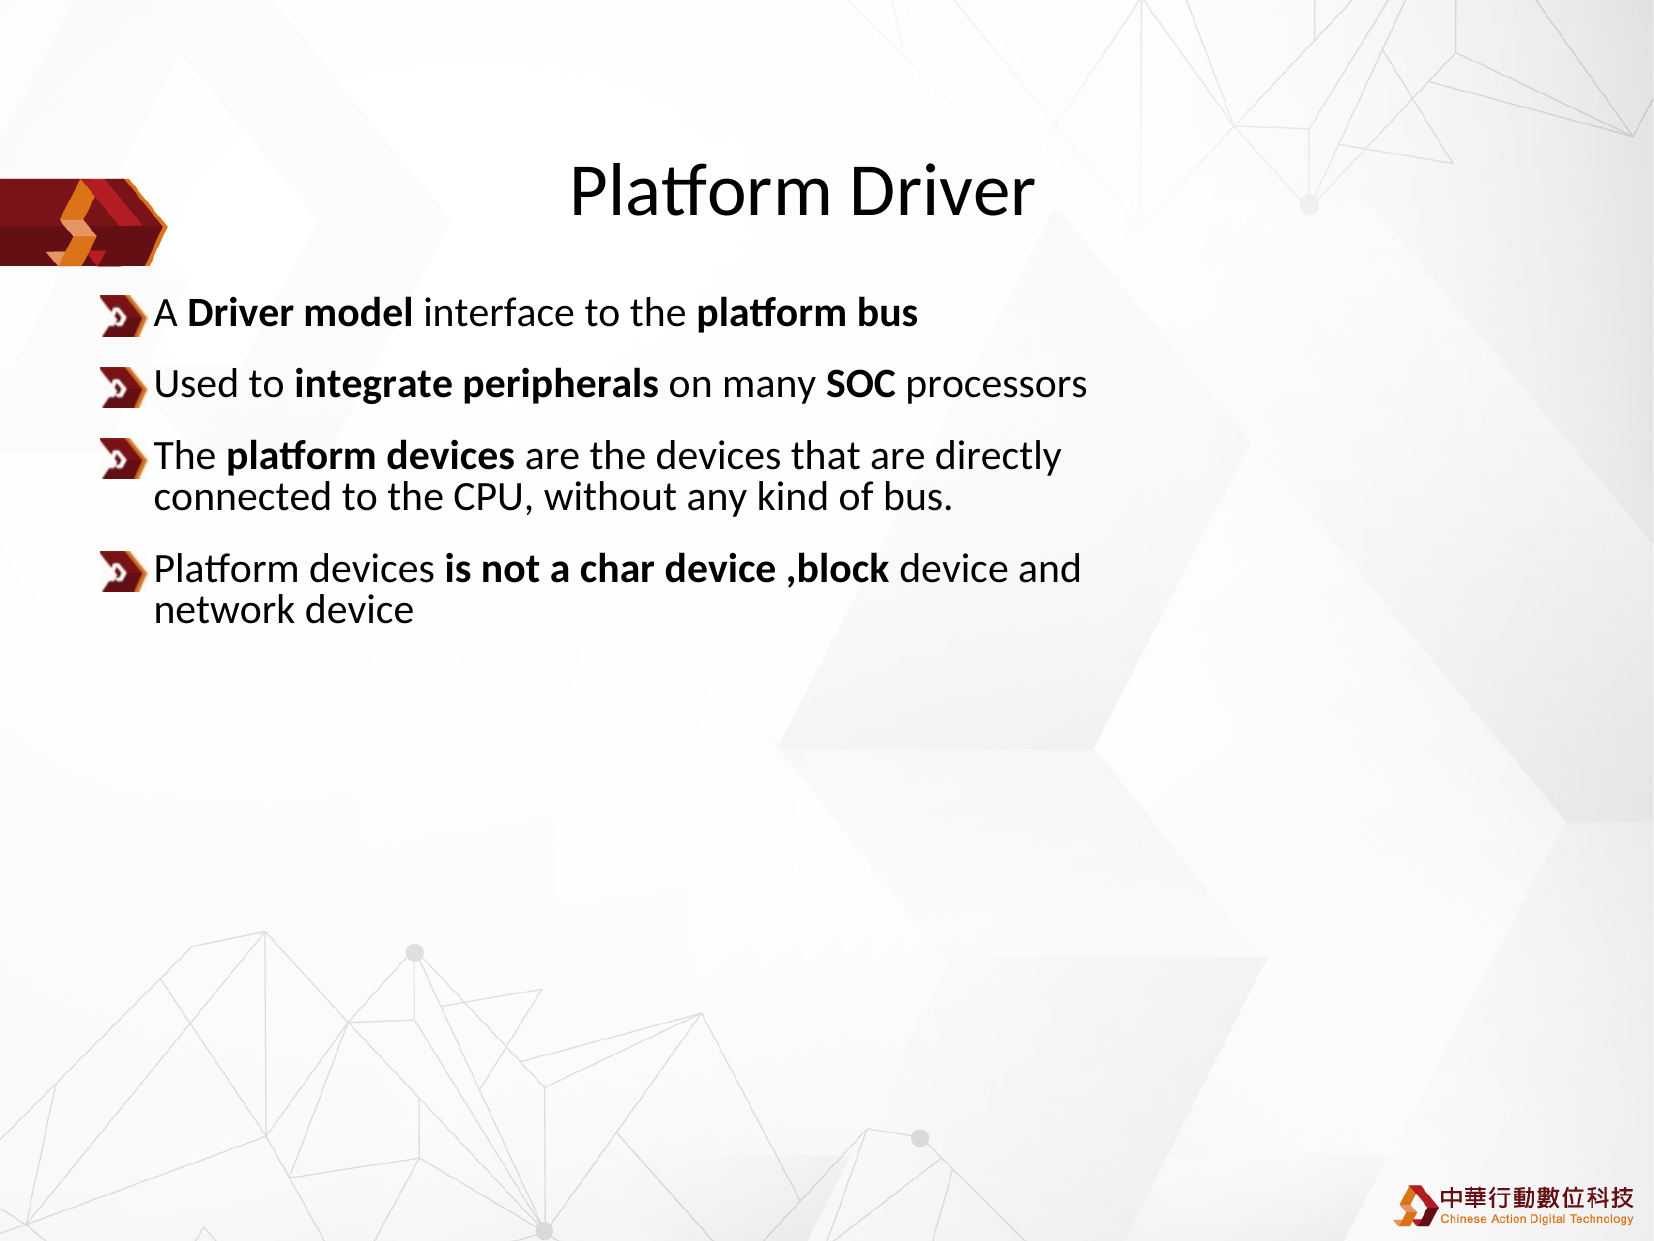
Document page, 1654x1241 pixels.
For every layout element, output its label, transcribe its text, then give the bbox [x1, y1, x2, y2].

picture [0, 0, 1654, 1241]
list A Driver model interface to the platform bus Used to integrate peripherals on many SOC processors The platform devices are the devices that are directly connected to the CPU, without any kind of bus. Platform devices is not a char device ,block device and network device [82, 295, 1571, 1015]
title Platform Driver [118, 112, 1506, 281]
